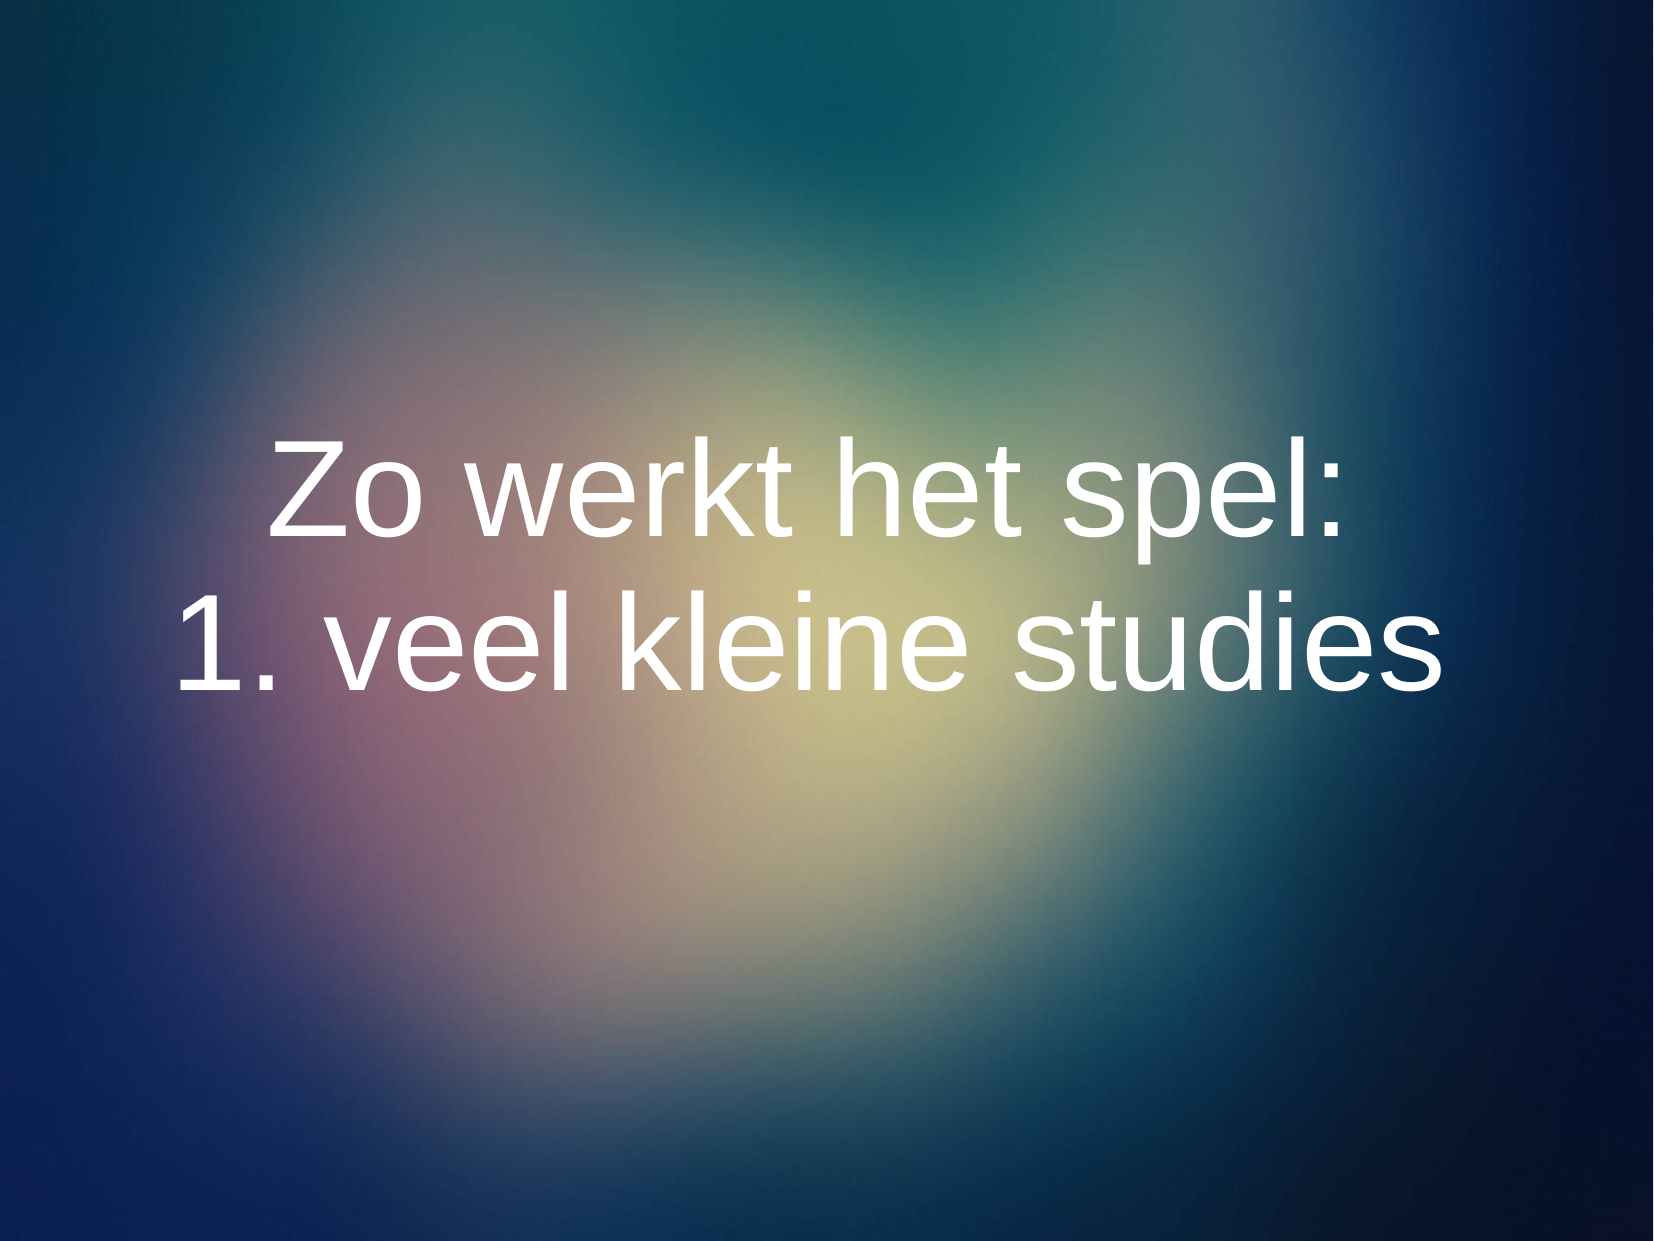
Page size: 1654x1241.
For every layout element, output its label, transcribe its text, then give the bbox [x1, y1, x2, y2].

picture [0, 0, 1654, 1241]
text_box Zo werkt het spel: 1. veel kleine studies [45, 405, 1574, 728]
